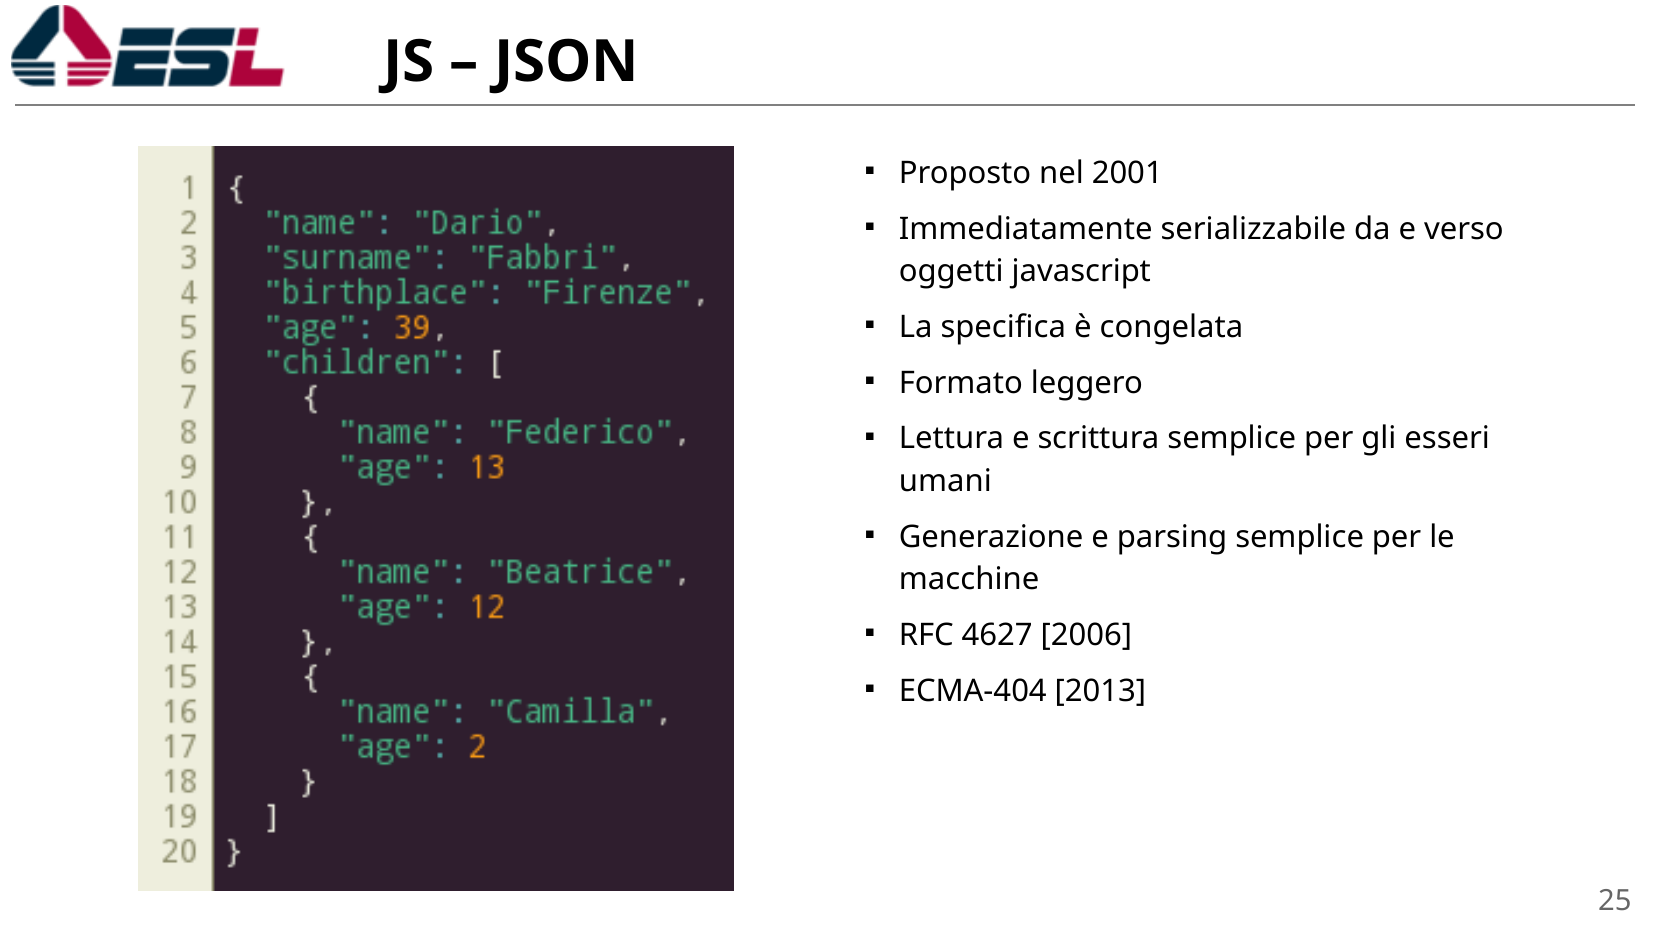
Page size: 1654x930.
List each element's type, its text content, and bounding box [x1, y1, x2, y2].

picture [138, 146, 734, 891]
title JS – JSON [335, 0, 1653, 103]
picture [11, 5, 288, 90]
list Proposto nel 2001 Immediatamente serializzabile da e verso oggetti javascript La specifica è congelata Formato leggero Lettura e scrittura semplice per gli esseri umani Generazione e parsing semplice per le macchine RFC 4627 [2006] ECMA-404 [2013] [855, 150, 1541, 721]
